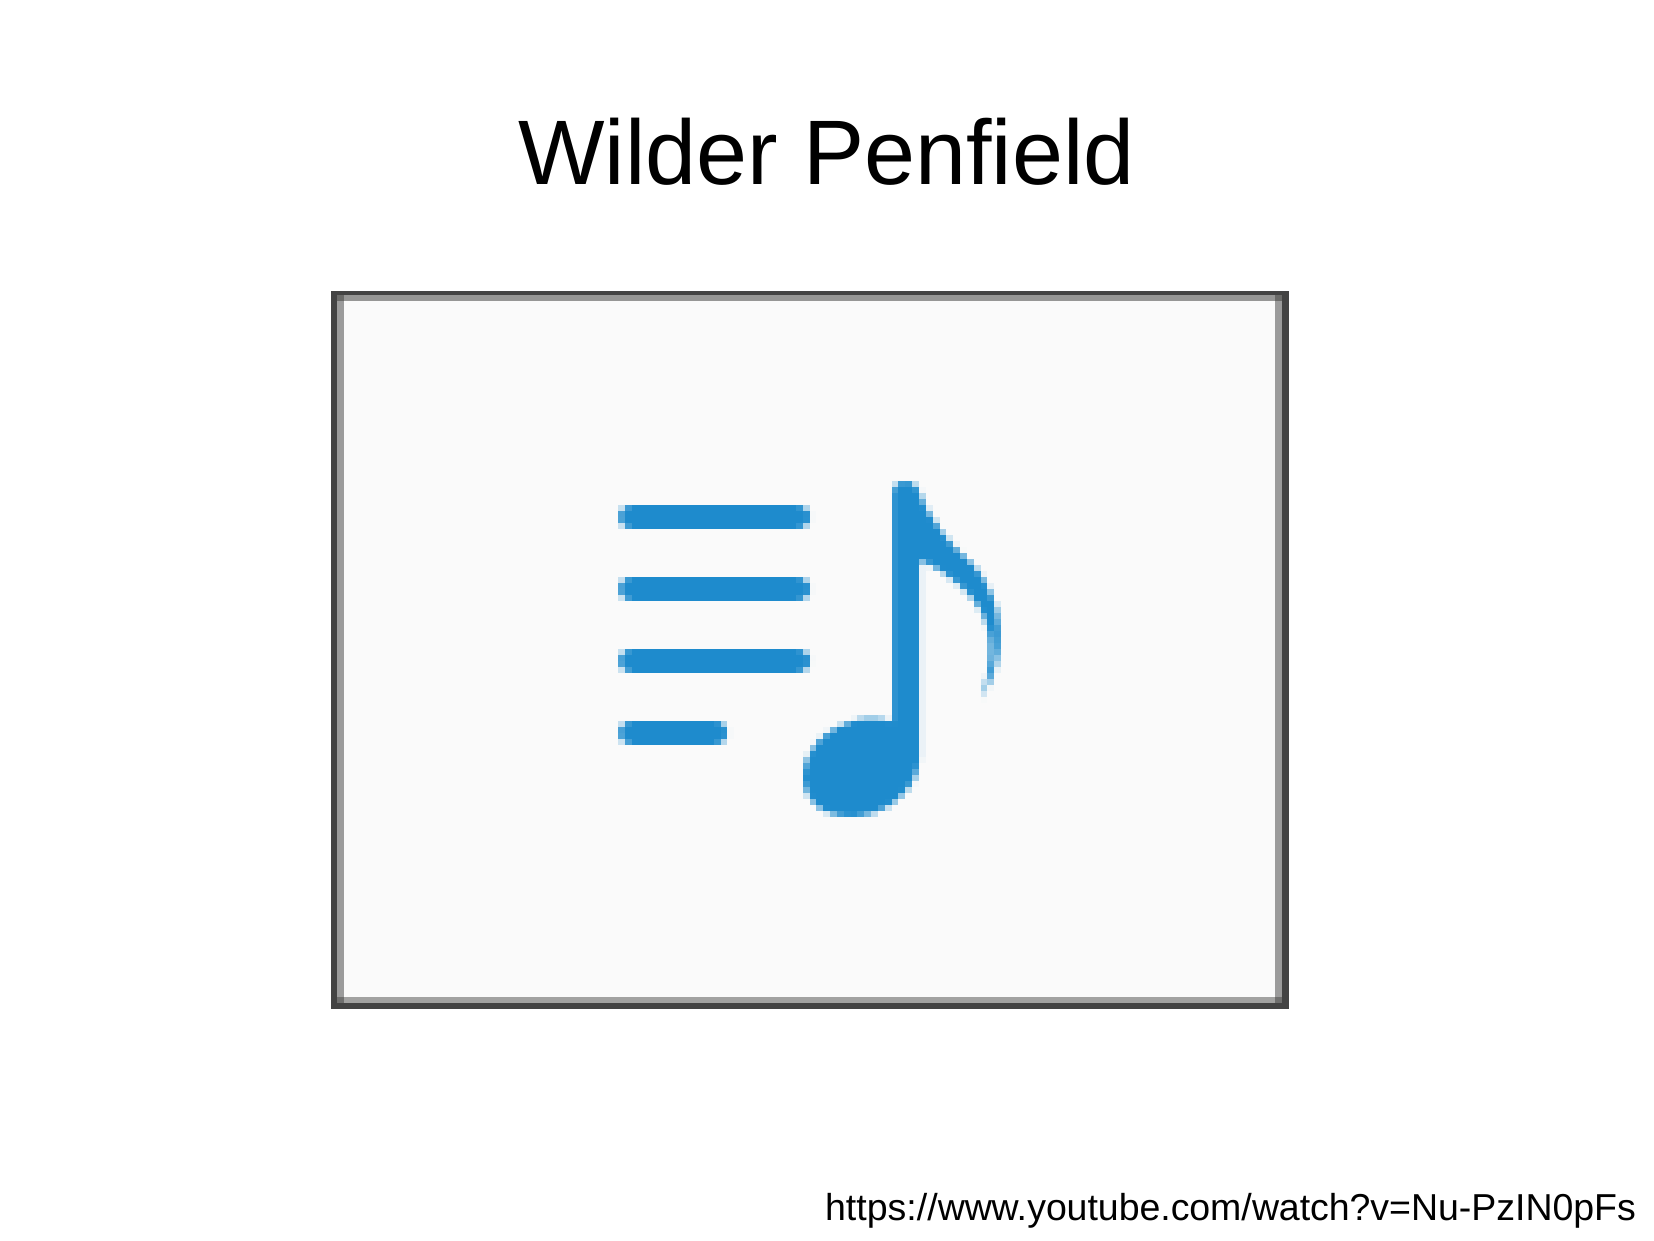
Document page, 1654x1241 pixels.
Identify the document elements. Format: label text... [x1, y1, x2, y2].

text_box https://www.youtube.com/watch?v=Nu-PzIN0pFs [810, 1179, 1652, 1236]
title Wilder Penfield [82, 49, 1571, 257]
text_box [330, 290, 1290, 1010]
